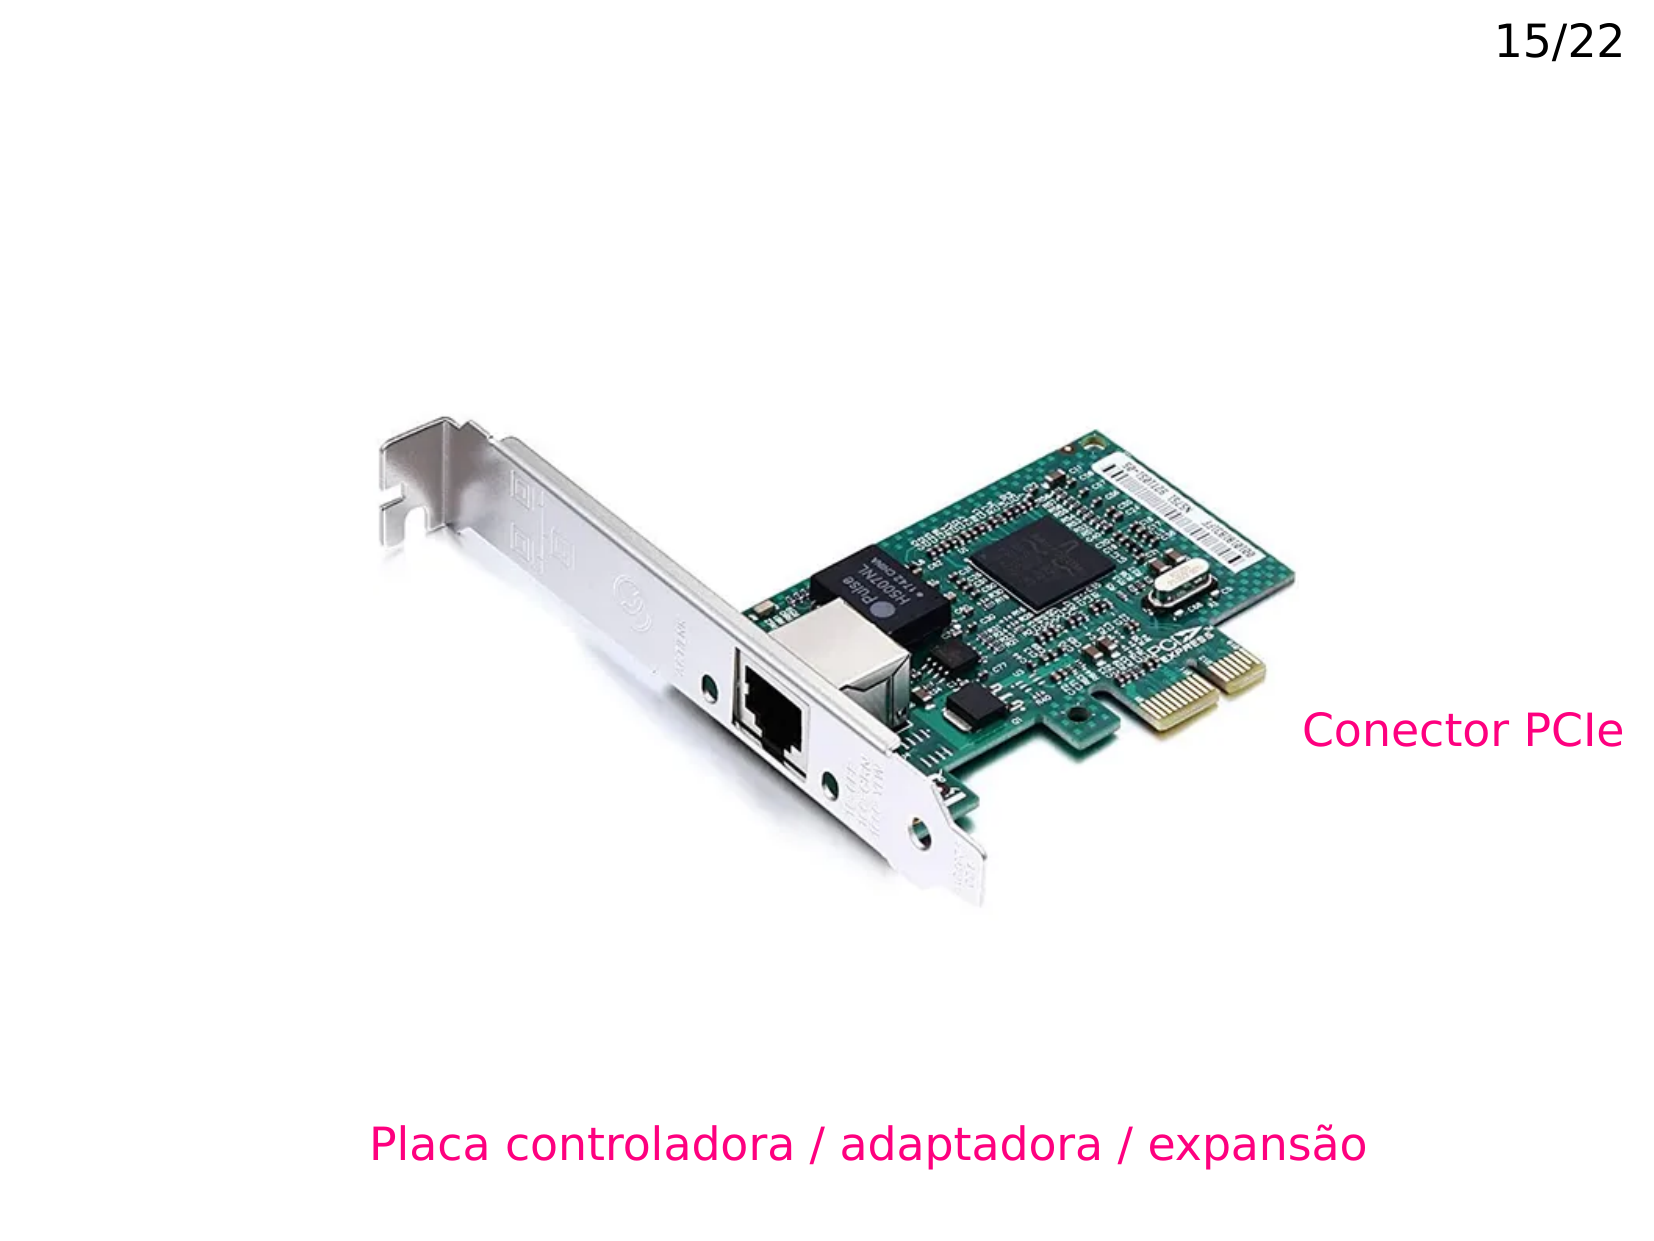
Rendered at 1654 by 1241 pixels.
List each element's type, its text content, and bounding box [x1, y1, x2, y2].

picture [373, 245, 1310, 1027]
text_box Placa controladora / adaptadora / expansão [354, 1110, 1384, 1179]
text_box Conector PCIe [1287, 696, 1640, 765]
